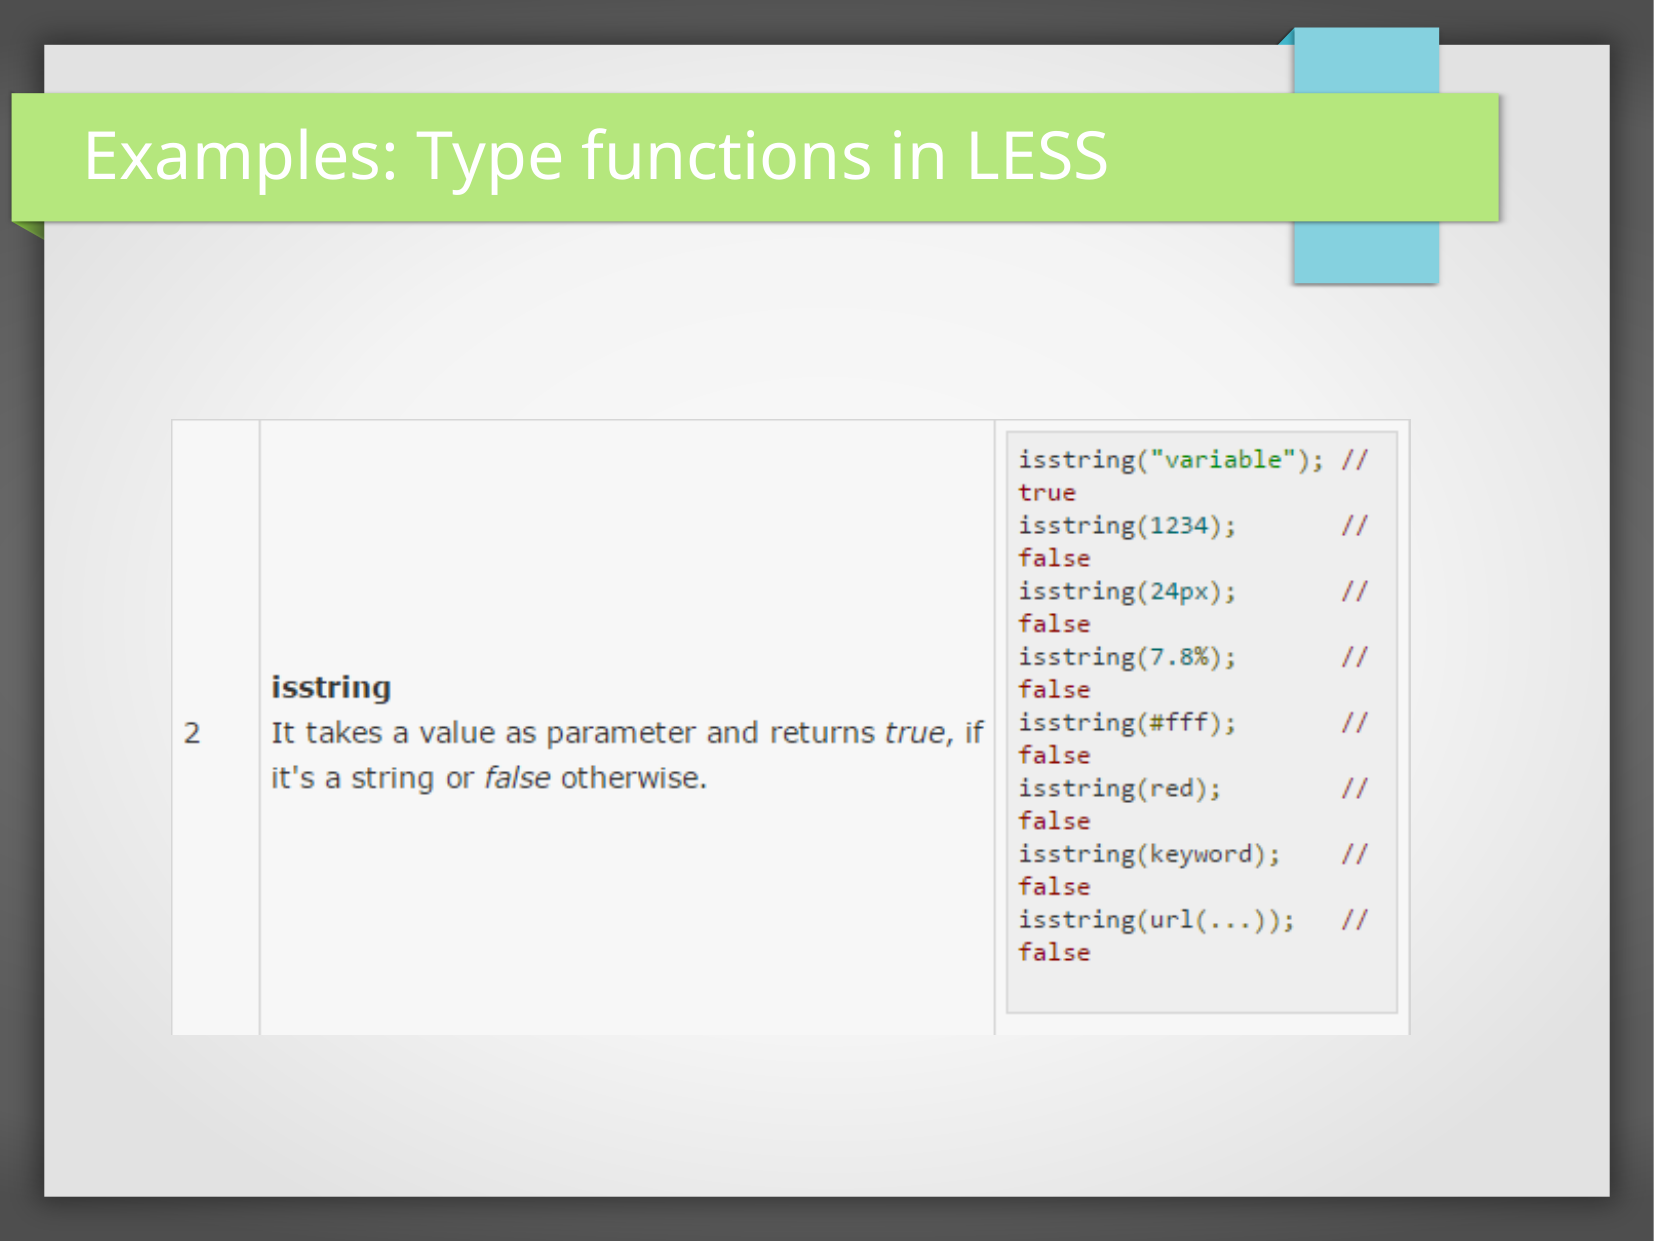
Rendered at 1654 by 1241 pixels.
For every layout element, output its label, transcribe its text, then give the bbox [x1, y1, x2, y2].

picture [0, 0, 1654, 1241]
title Examples: Type functions in LESS [82, 59, 1351, 248]
